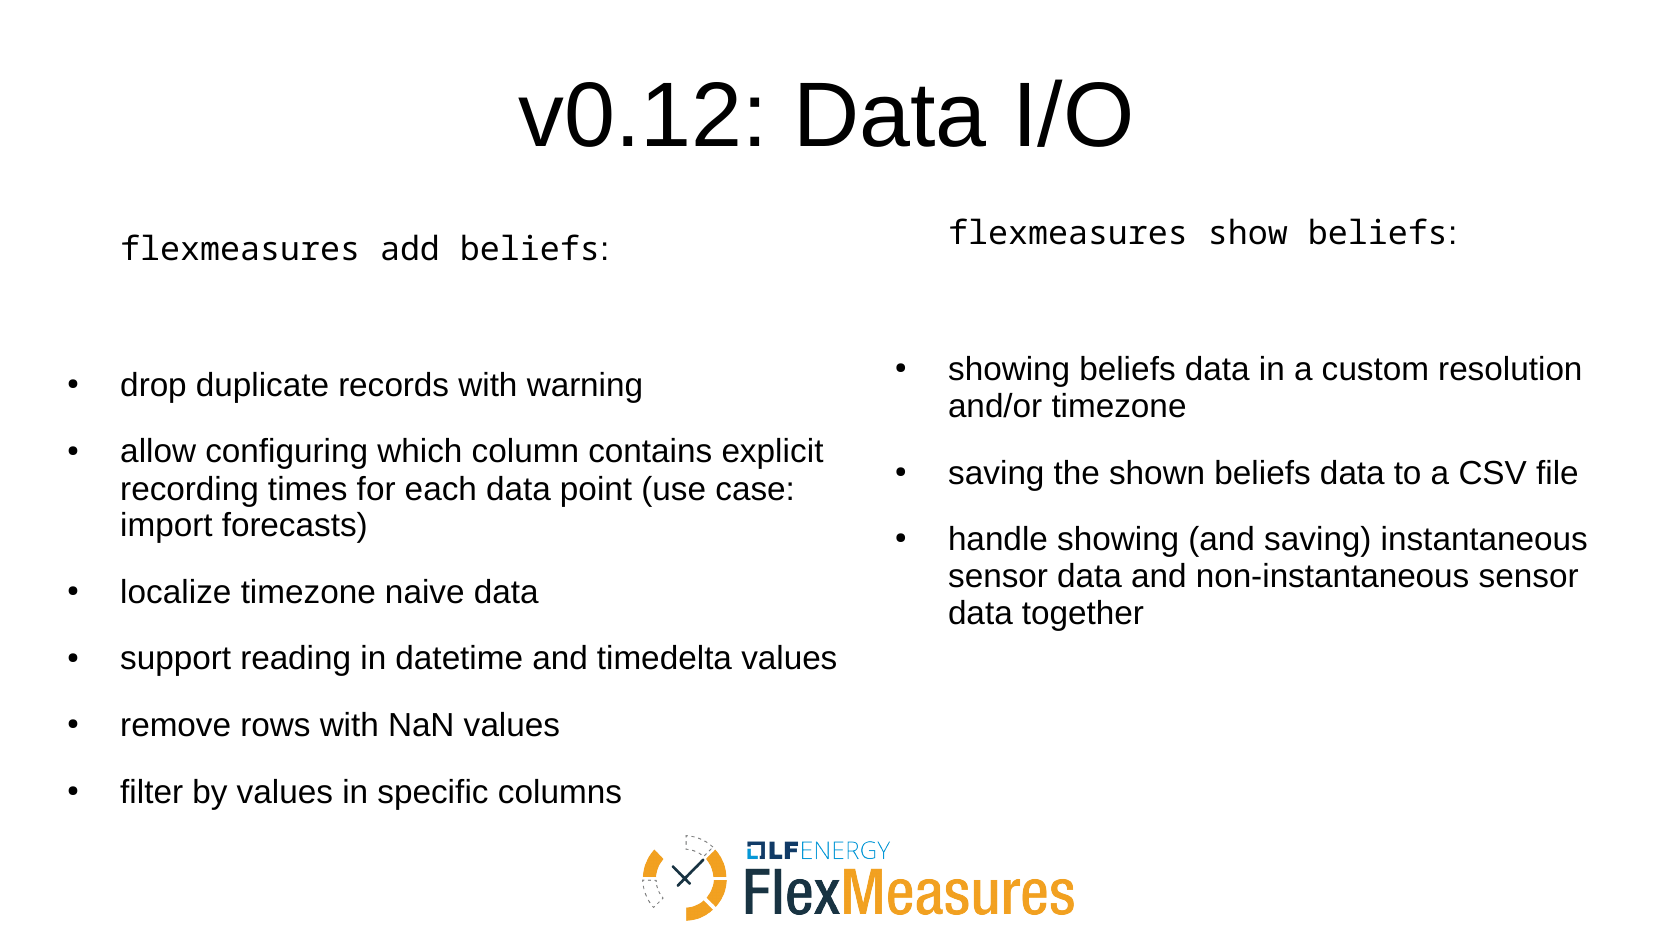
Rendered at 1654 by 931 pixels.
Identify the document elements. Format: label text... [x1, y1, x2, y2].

title v0.12: Data I/O [82, 37, 1571, 193]
picture [642, 835, 1074, 921]
list flexmeasures add beliefs: drop duplicate records with warning allow configuring which column contains explicit recording times for each data point (use case: import forecasts) localize timezone naive data support reading in datetime and timedelta values remove rows with NaN values filter by values in specific columns [49, 225, 863, 826]
text_box flexmeasures show beliefs: showing beliefs data in a custom resolution and/or timezone saving the shown beliefs data to a CSV file handle showing (and saving) instantaneous sensor data and non-instantaneous sensor data together [862, 201, 1613, 638]
